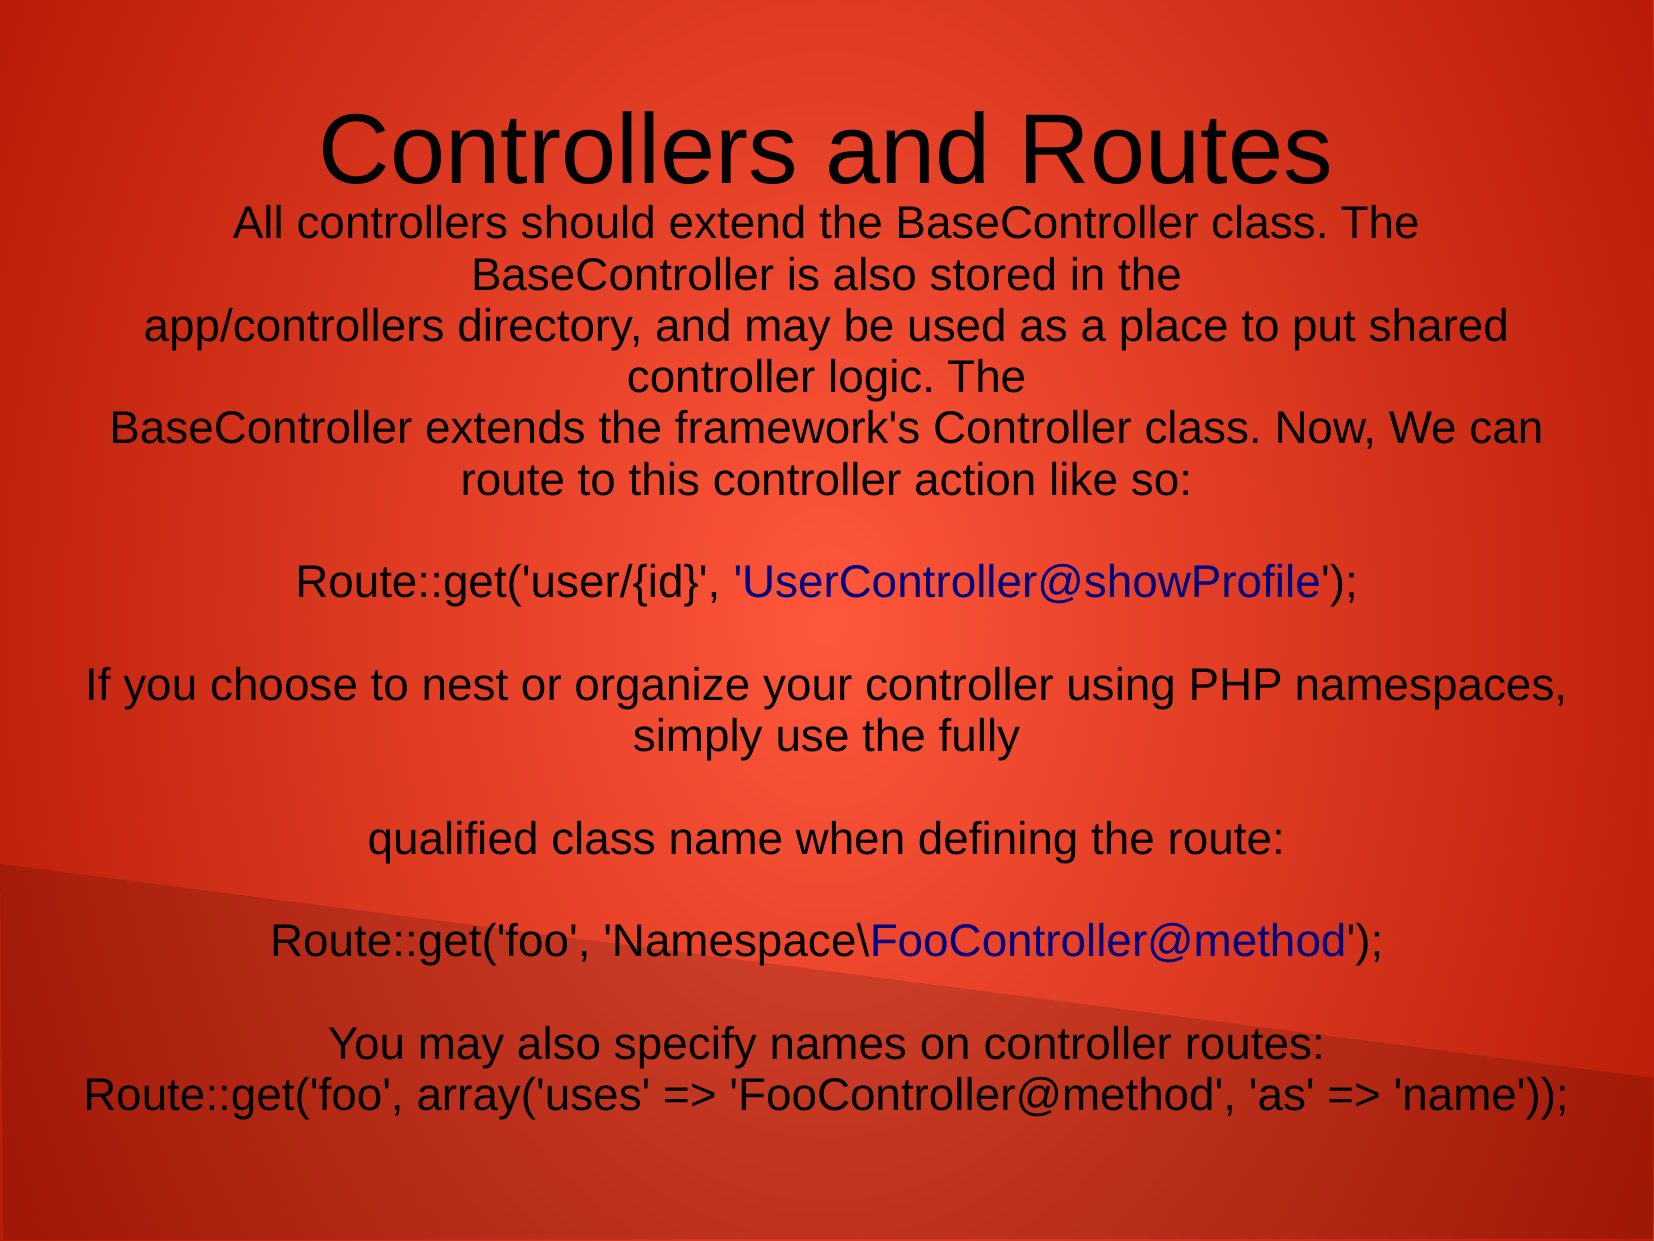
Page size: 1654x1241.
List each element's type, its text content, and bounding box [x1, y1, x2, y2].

subtitle All controllers should extend the BaseController class. The BaseController is also stored in the app/controllers directory, and may be used as a place to put shared controller logic. The BaseController extends the framework's Controller class. Now, We can route to this controller action like so: Route::get('user/{id}', 'UserController@showProfile'); If you choose to nest or organize your controller using PHP namespaces, simply use the fully qualified class name when defining the route: Route::get('foo', 'Namespace\FooController@method'); You may also specify names on controller routes: Route::get('foo', array('uses' => 'FooController@method', 'as' => 'name')); [82, 197, 1571, 1121]
title Controllers and Routes [82, 47, 1571, 197]
